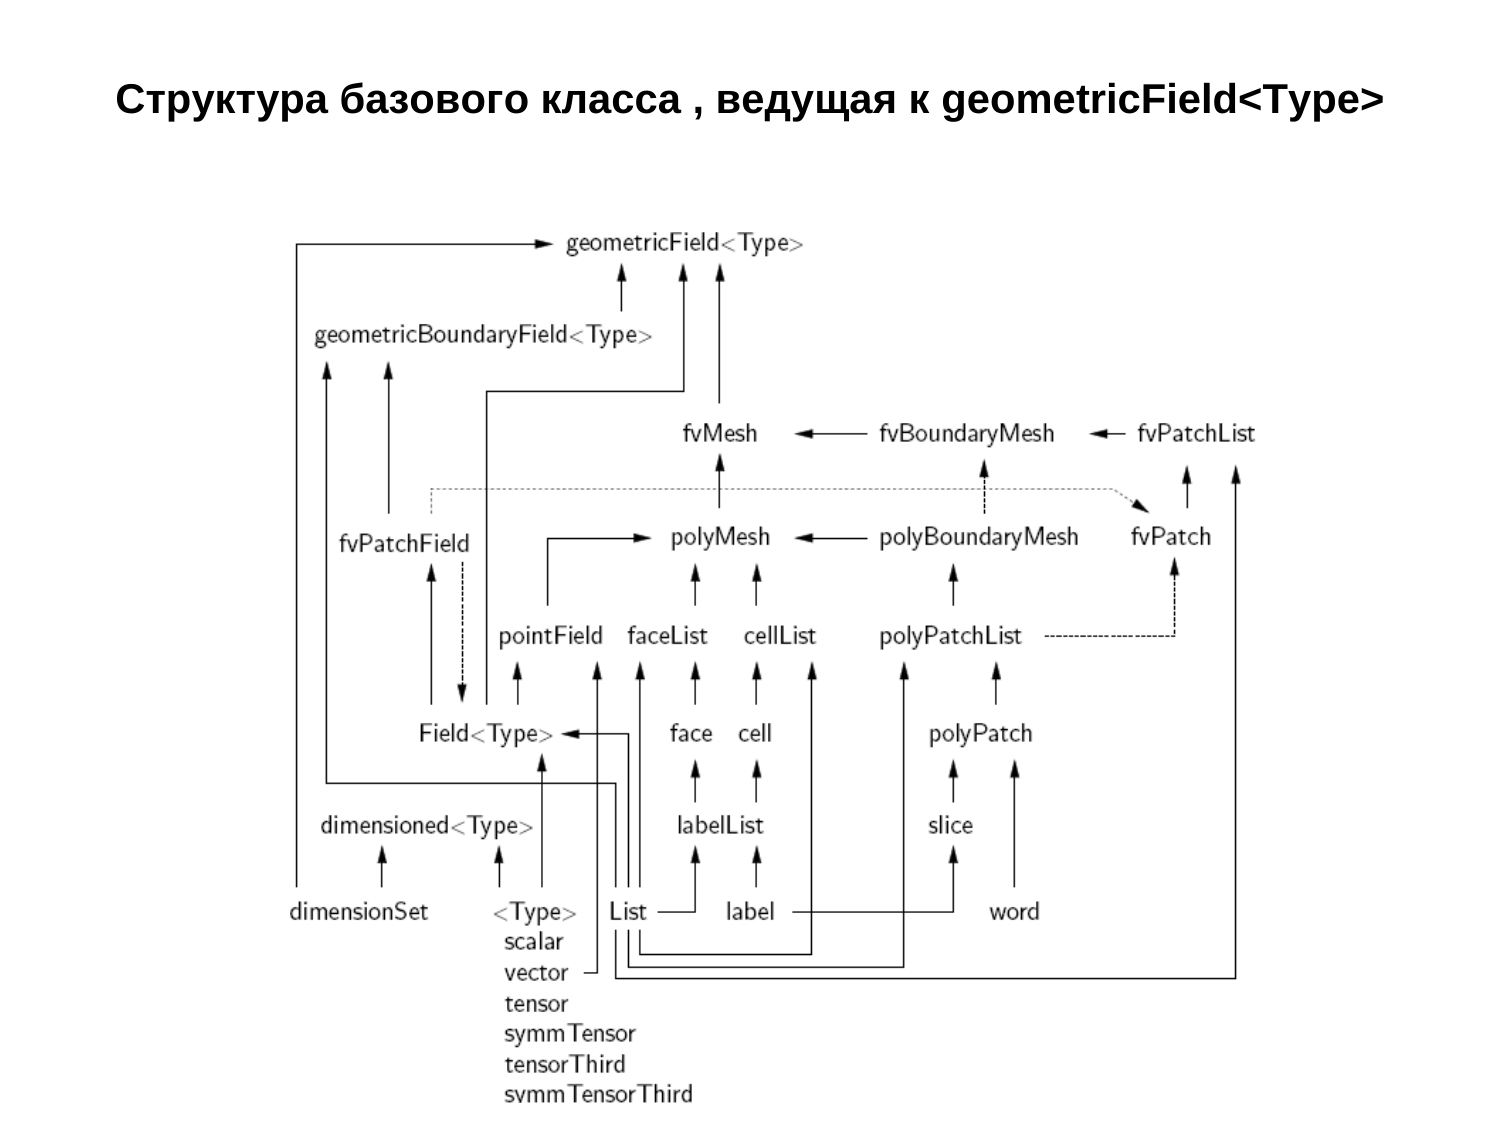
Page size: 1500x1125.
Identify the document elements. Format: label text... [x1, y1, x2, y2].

picture [289, 231, 1260, 1103]
title Структура базового класса , ведущая к geometricField<Type> [75, 45, 1426, 149]
